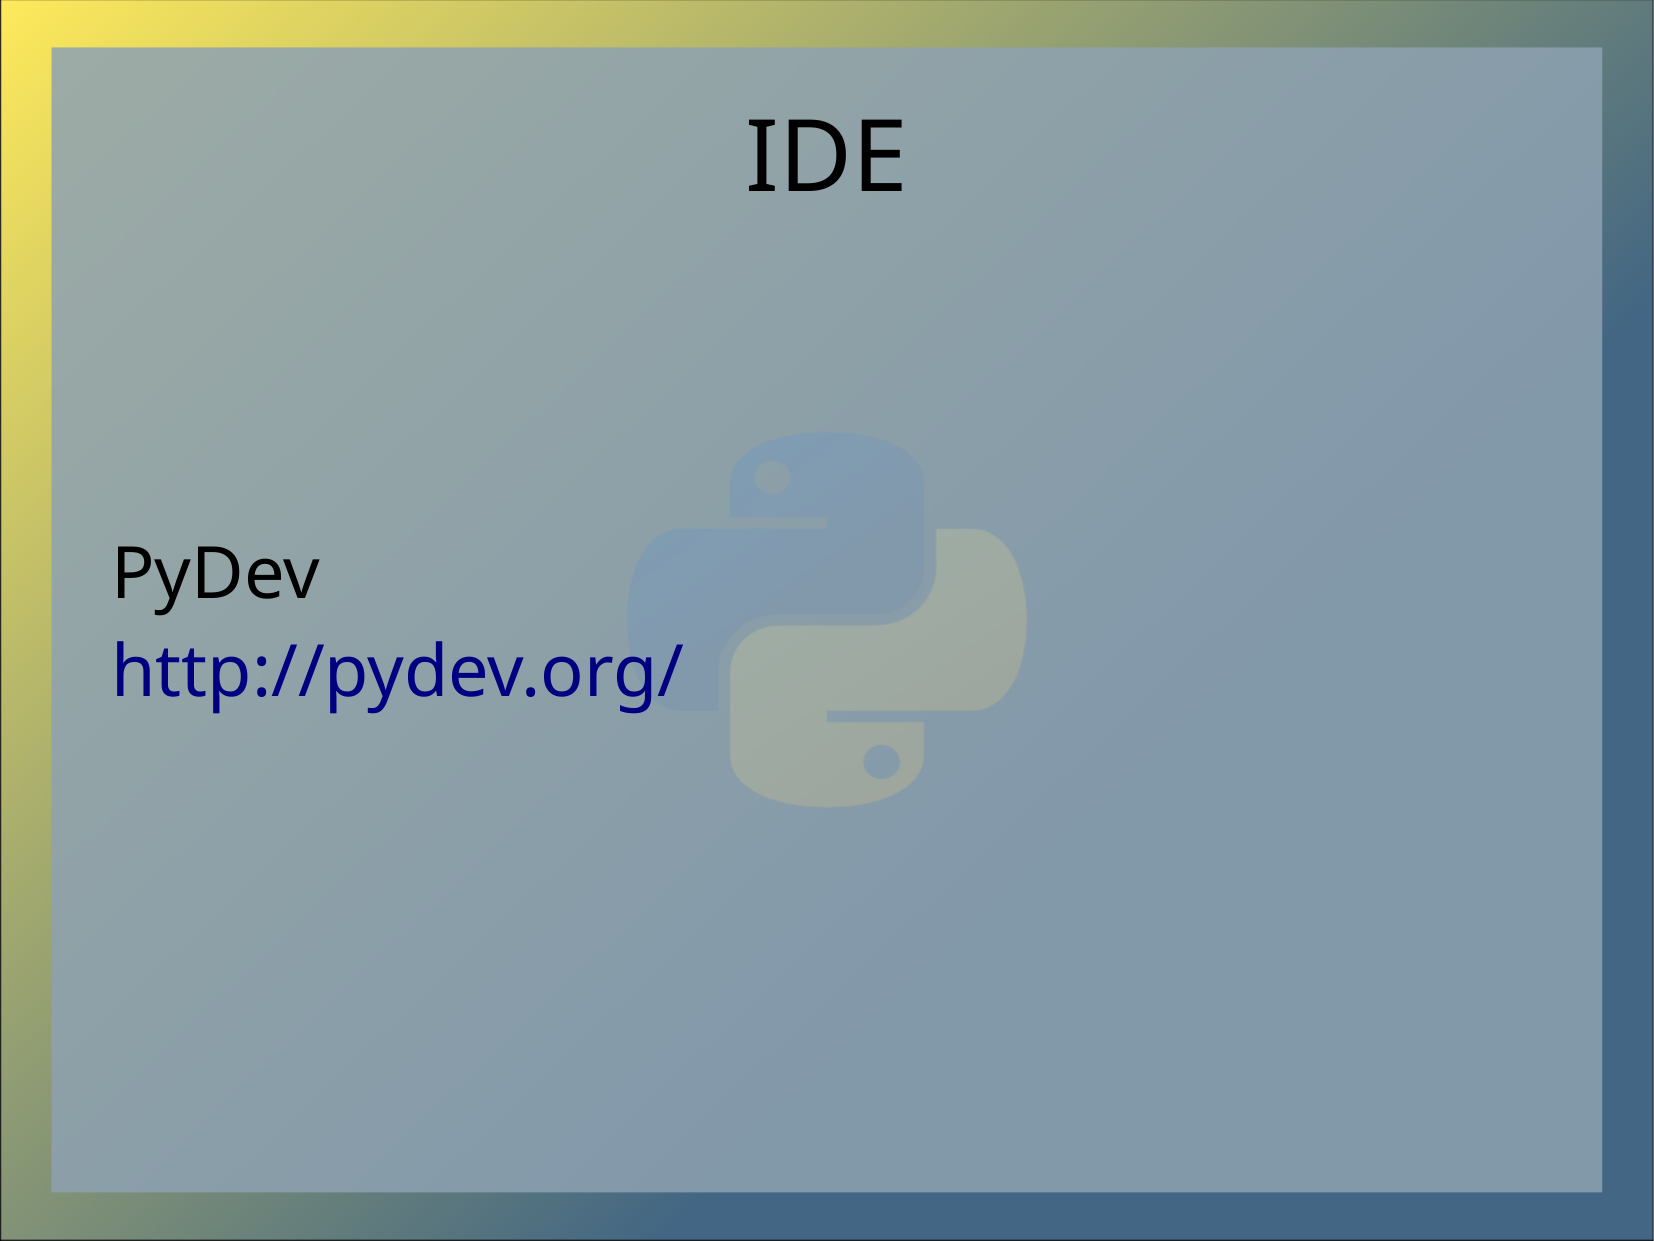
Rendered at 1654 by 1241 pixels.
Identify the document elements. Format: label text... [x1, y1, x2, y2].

list PyDev http://pydev.org/ [82, 521, 1571, 719]
picture [0, 0, 1654, 1241]
title IDE [82, 49, 1571, 257]
